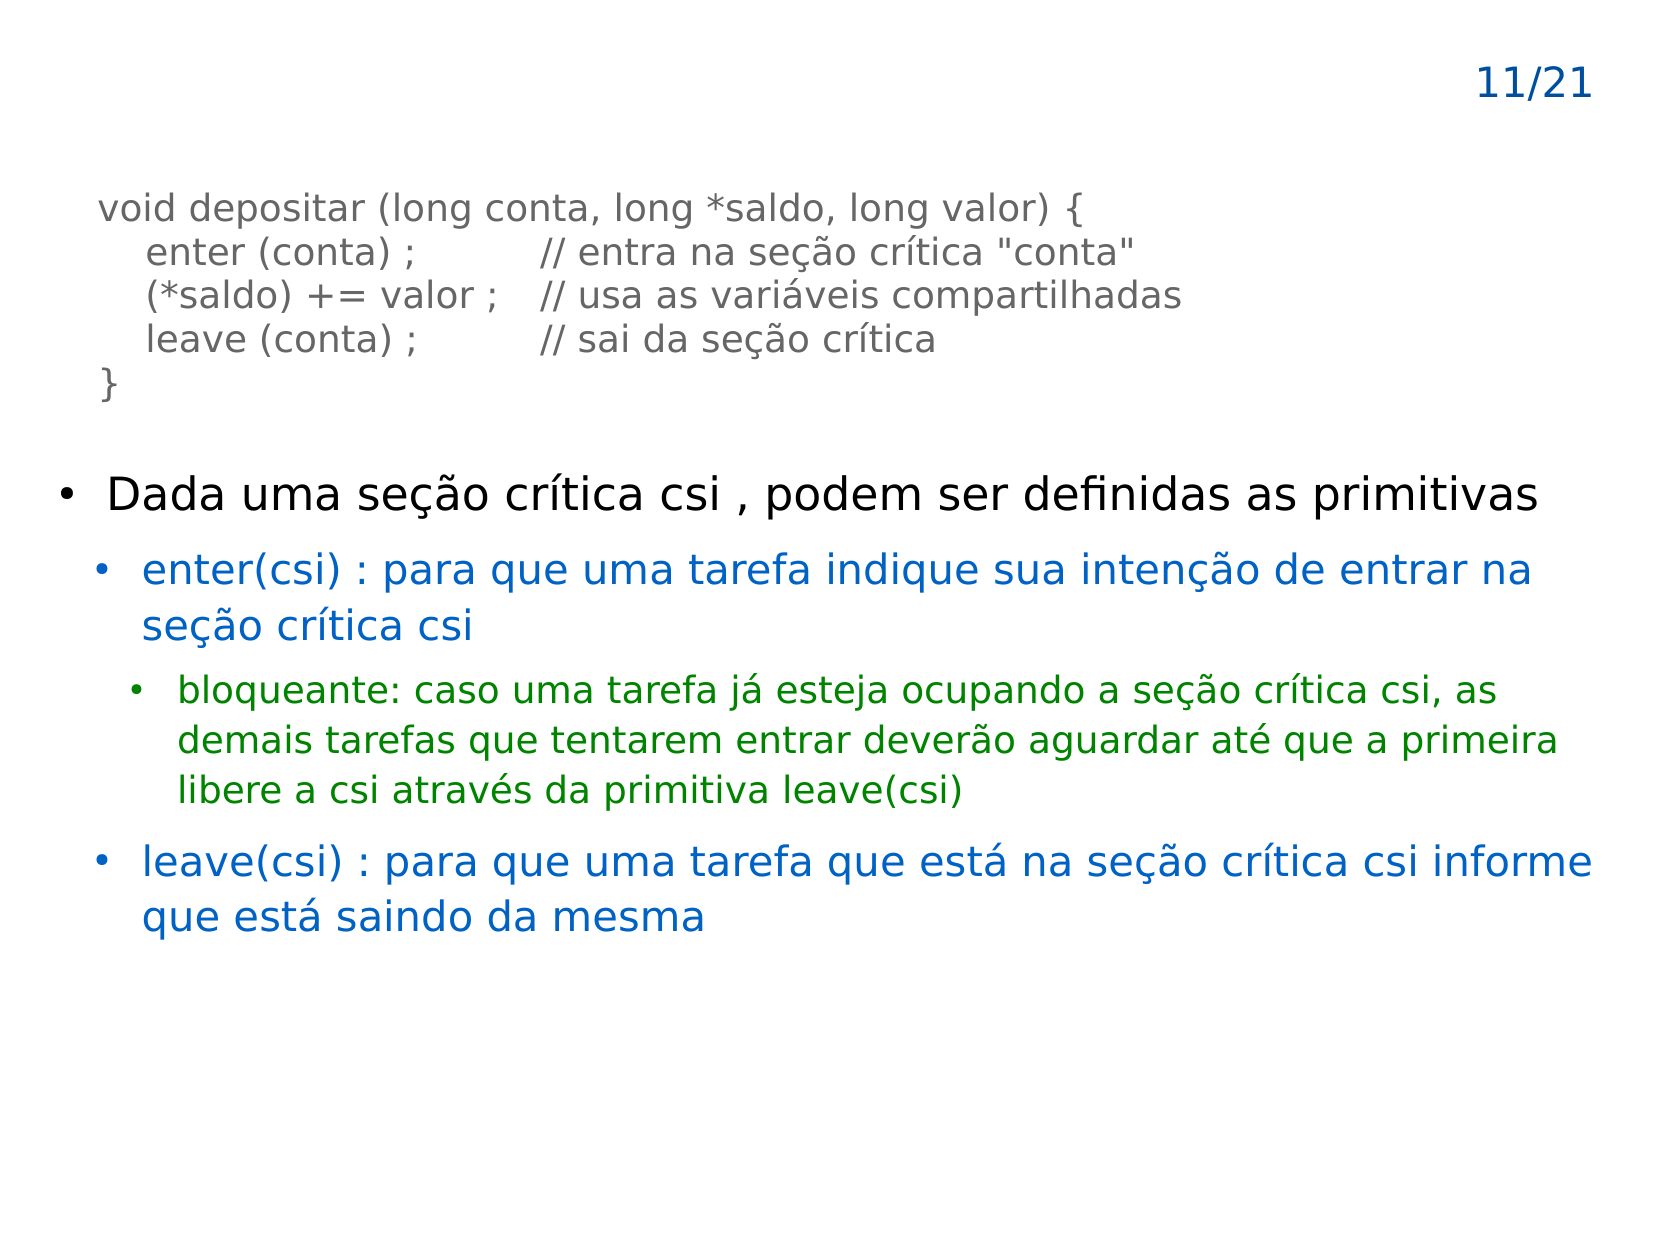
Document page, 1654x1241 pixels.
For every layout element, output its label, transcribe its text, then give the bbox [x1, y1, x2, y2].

list Dada uma seção crítica csi , podem ser definidas as primitivas enter(csi) : para que uma tarefa indique sua intenção de entrar na seção crítica csi bloqueante: caso uma tarefa já esteja ocupando a seção crítica csi, as demais tarefas que tentarem entrar deverão aguardar até que a primeira libere a csi através da primitiva leave(csi) leave(csi) : para que uma tarefa que está na seção crítica csi informe que está saindo da mesma [59, 459, 1595, 1211]
text_box void depositar (long conta, long *saldo, long valor) { enter (conta) ; // entra na seção crítica "conta" (*saldo) += valor ; // usa as variáveis compartilhadas leave (conta) ; // sai da seção crítica } [82, 179, 1321, 413]
